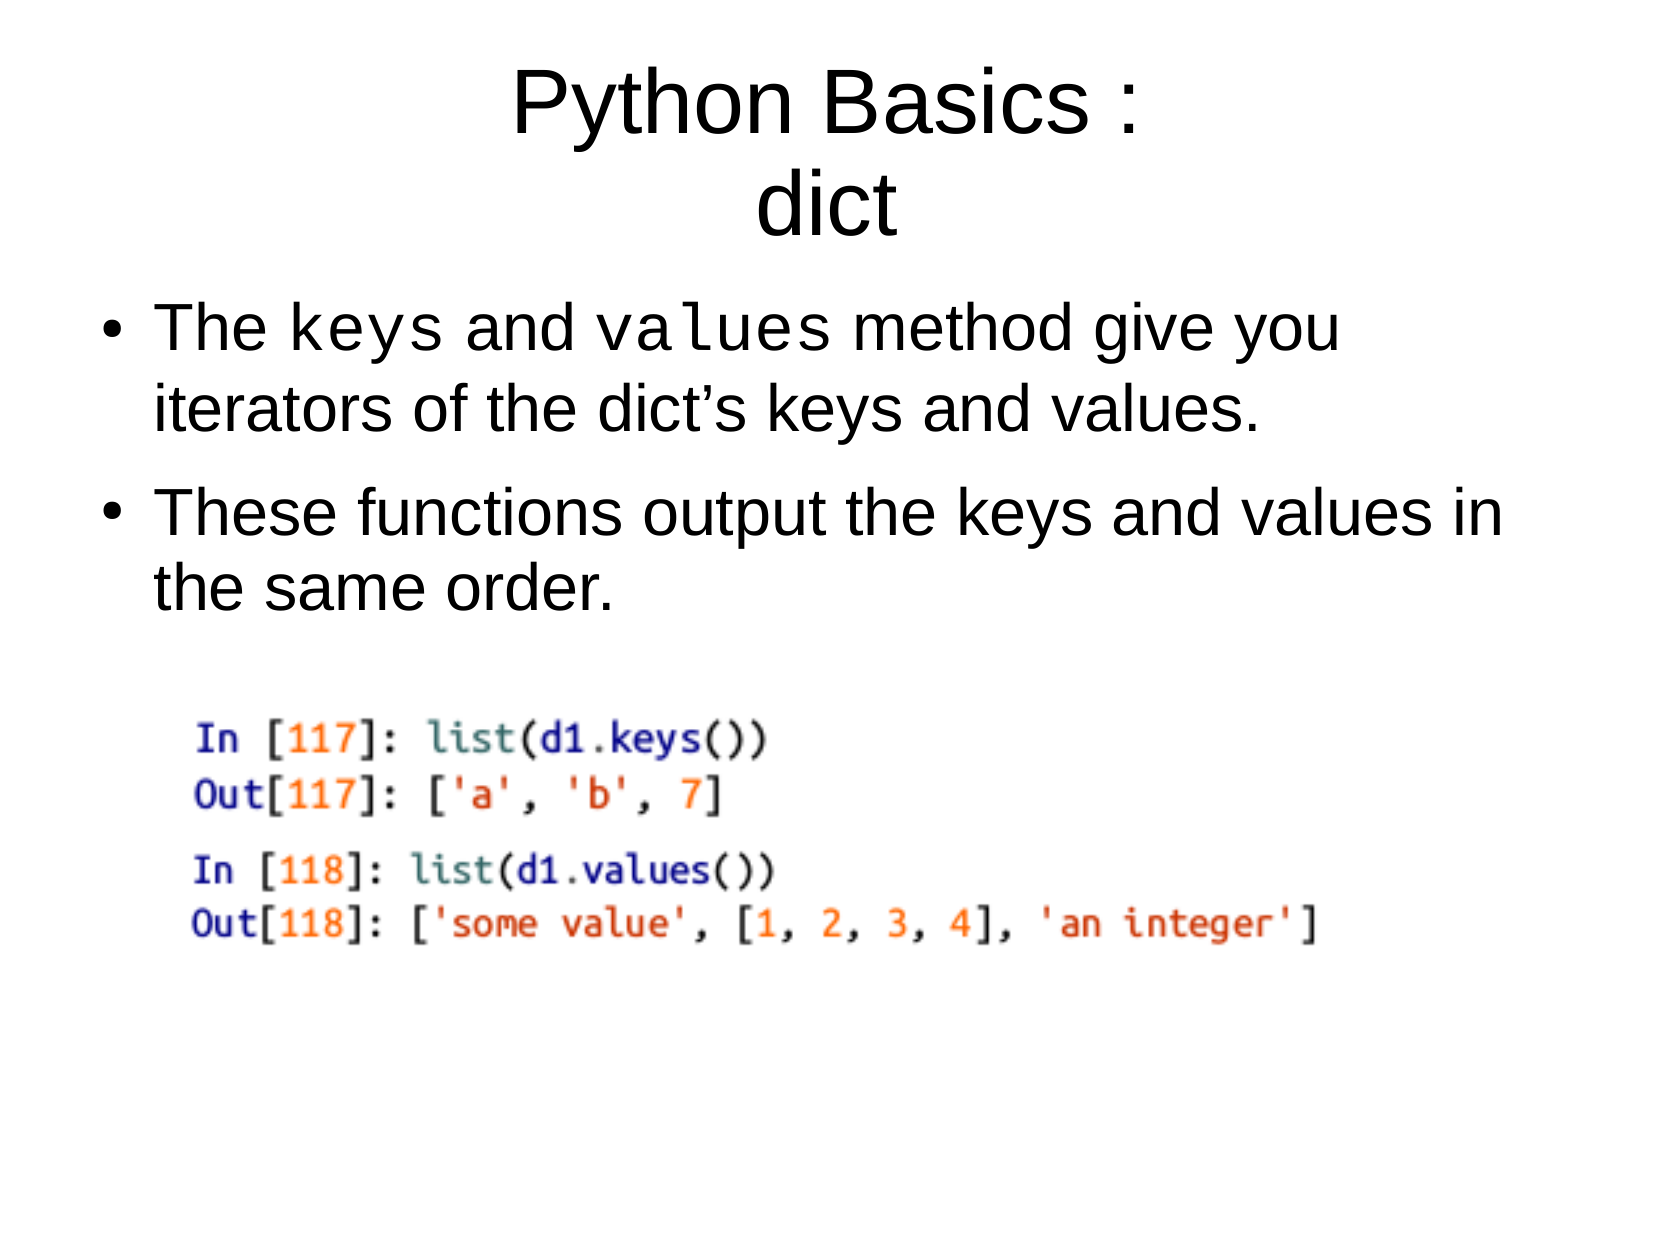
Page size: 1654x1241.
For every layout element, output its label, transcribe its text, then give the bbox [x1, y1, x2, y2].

picture [159, 700, 817, 826]
list The keys and values method give you iterators of the dict’s keys and values. These functions output the keys and values in the same order. [82, 290, 1571, 1010]
title Python Basics : dict [82, 49, 1571, 257]
picture [182, 847, 1341, 964]
